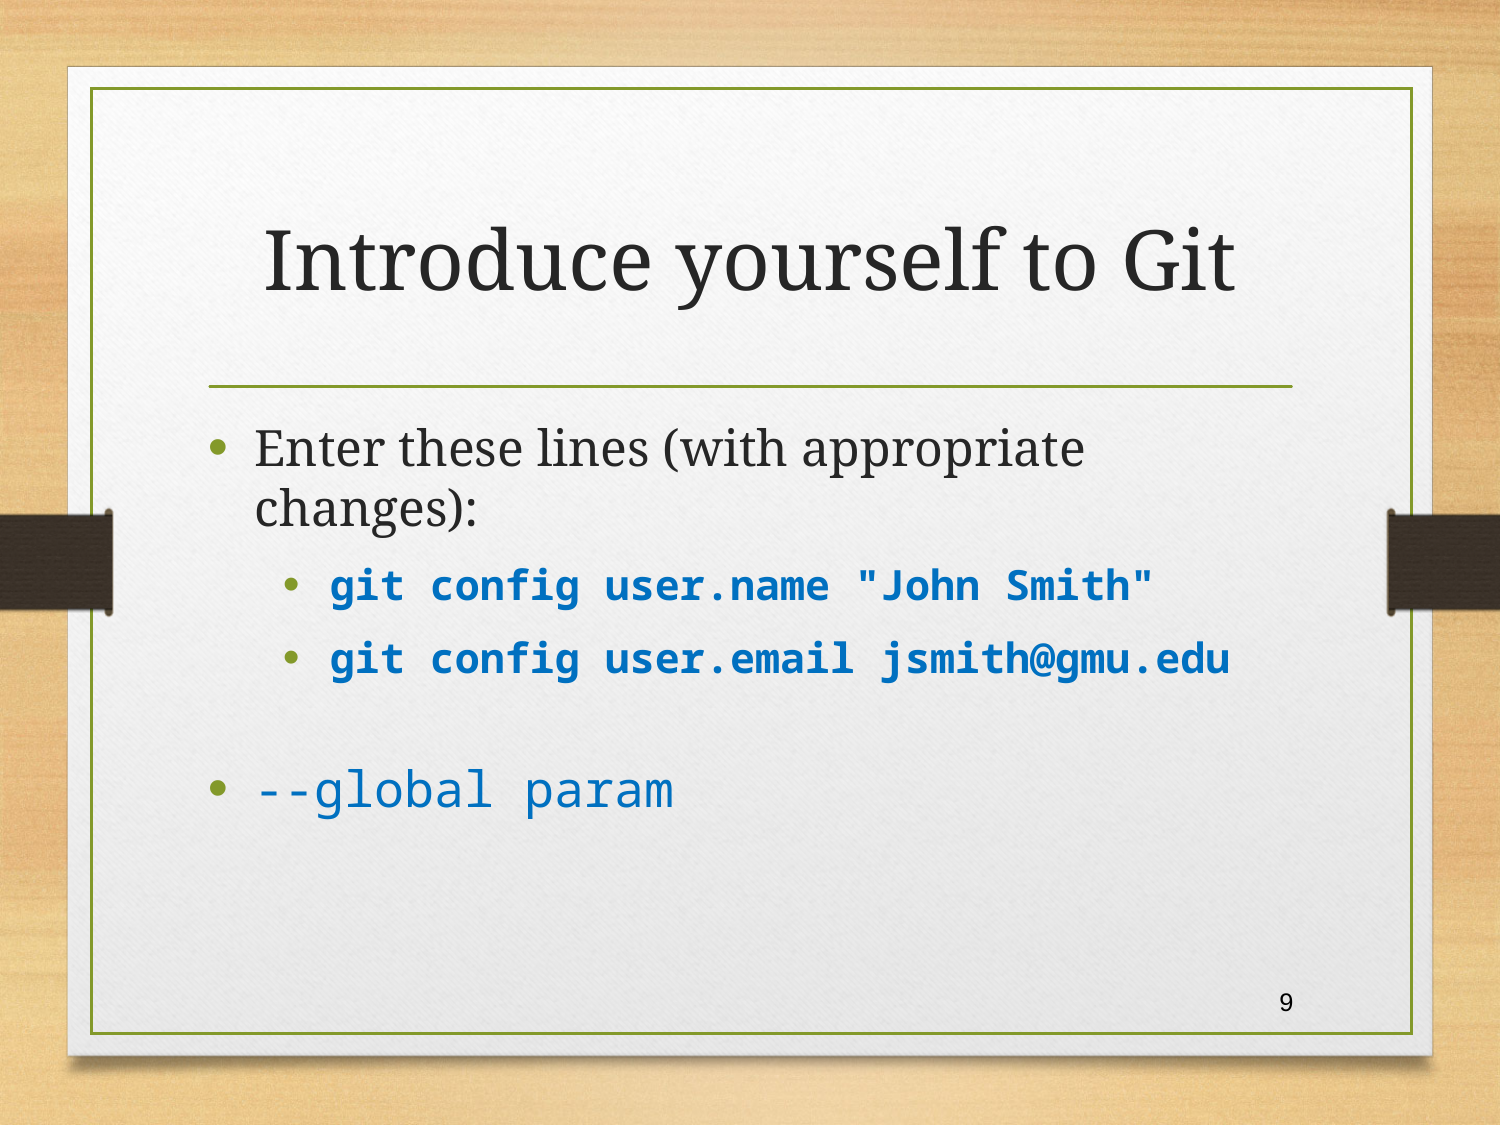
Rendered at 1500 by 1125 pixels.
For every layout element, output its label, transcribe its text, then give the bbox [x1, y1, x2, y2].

picture [0, 0, 1500, 1125]
list Enter these lines (with appropriate changes): git config user.name "John Smith" git config user.email jsmith@gmu.edu --global param [192, 408, 1309, 963]
text_box <number> [1243, 977, 1309, 1024]
title Introduce yourself to Git [192, 150, 1309, 365]
